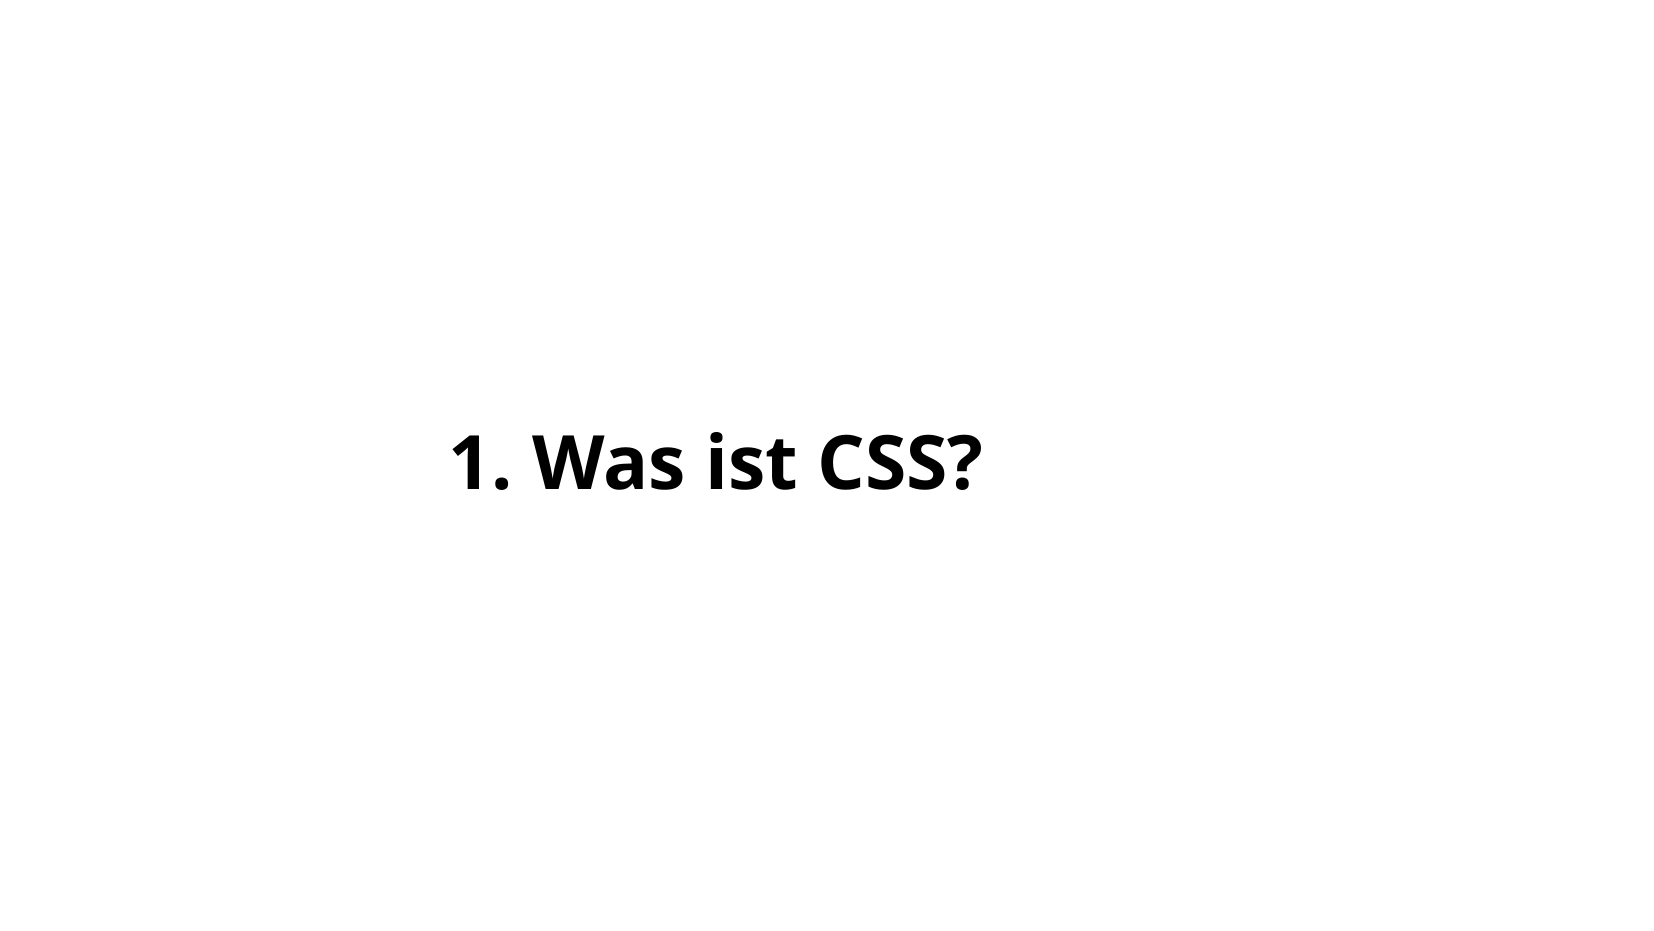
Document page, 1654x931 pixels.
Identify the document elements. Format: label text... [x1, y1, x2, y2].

title 1. Was ist CSS? [448, 413, 1654, 508]
